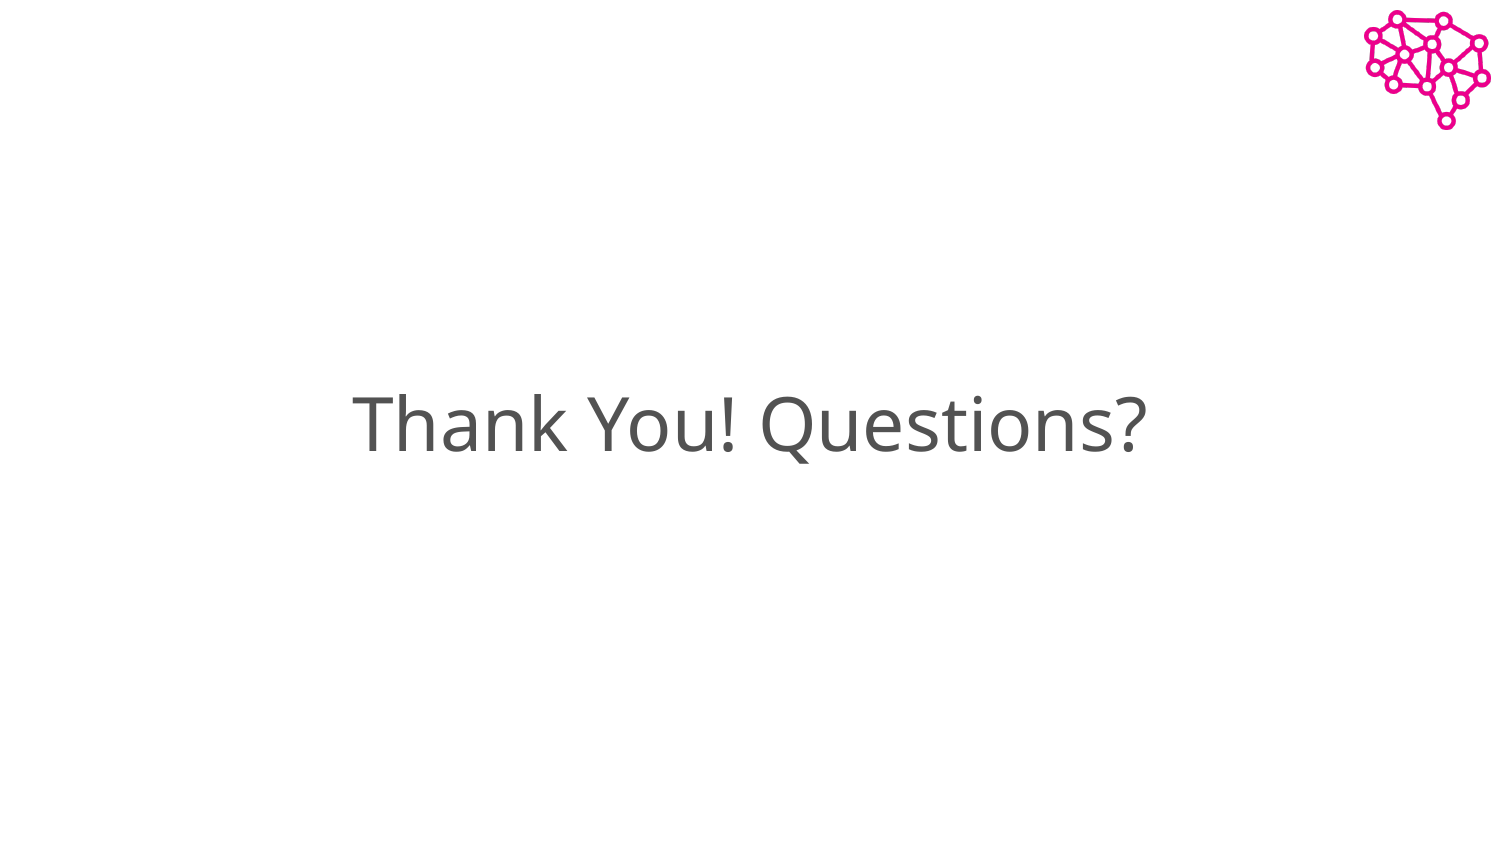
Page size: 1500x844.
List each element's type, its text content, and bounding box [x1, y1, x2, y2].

picture [1364, 10, 1491, 130]
title Thank You! Questions? [51, 352, 1449, 491]
